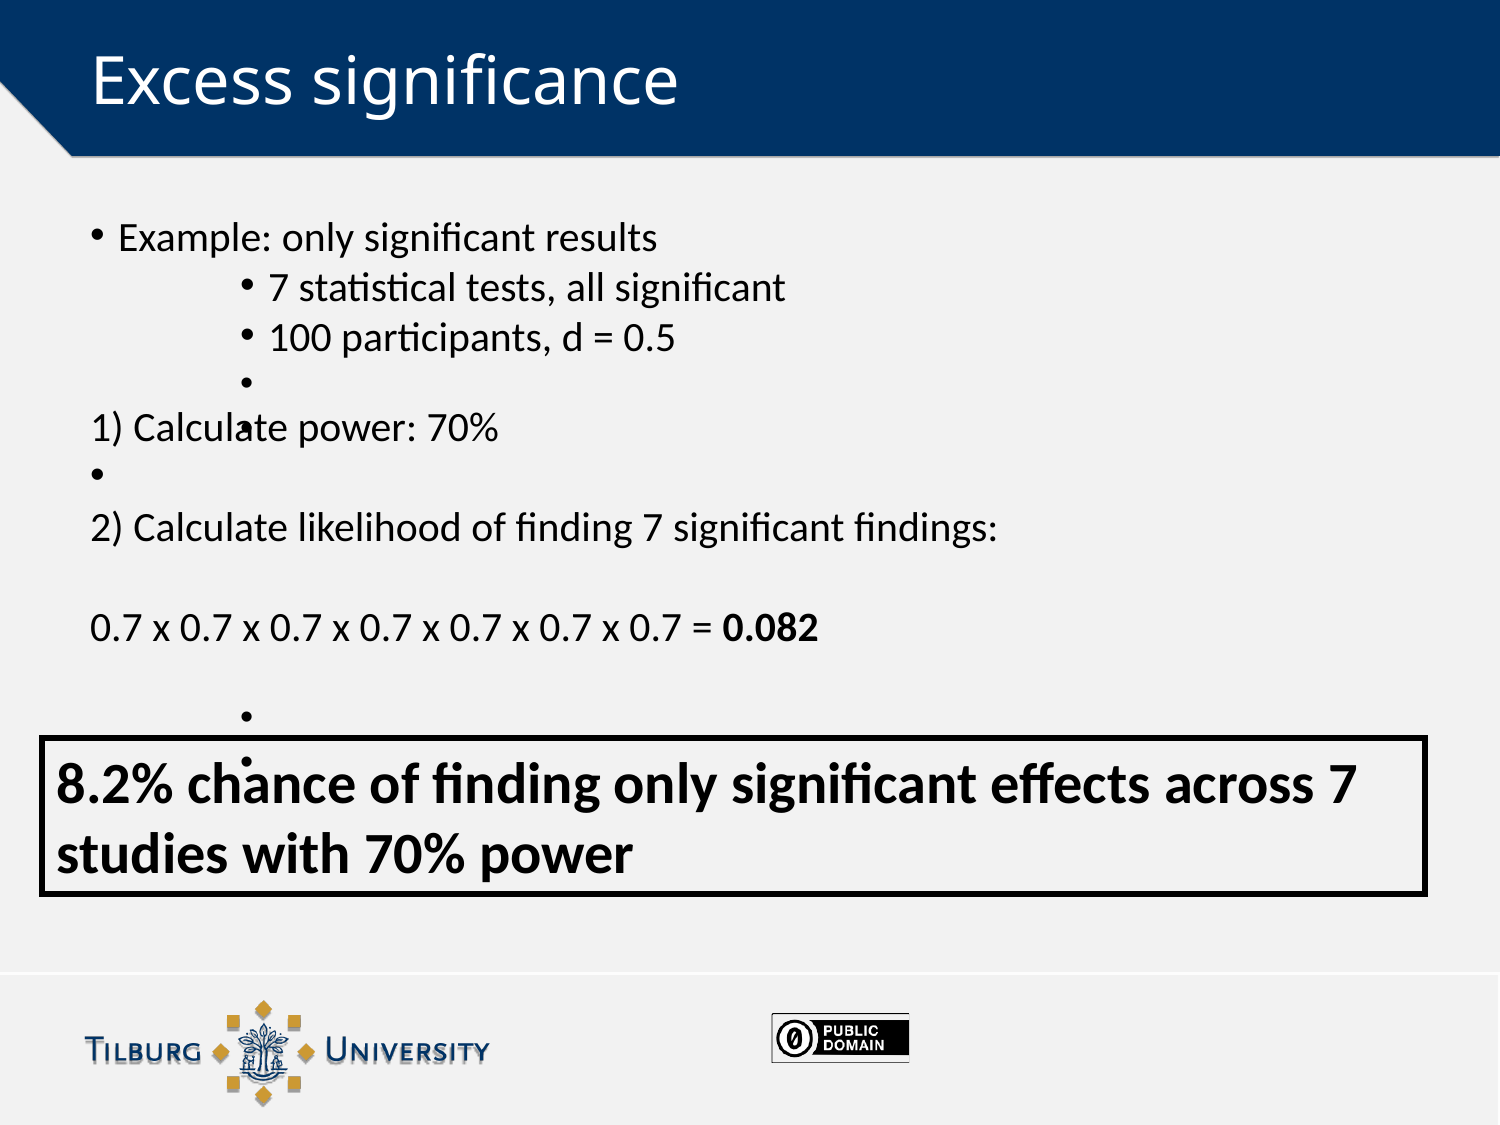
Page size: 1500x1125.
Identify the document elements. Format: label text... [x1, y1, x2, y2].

text_box 1) Calculate power: 70% 2) Calculate likelihood of finding 7 significant findings: 0.7 x 0.7 x 0.7 x 0.7 x 0.7 x 0.7 x 0.7 = 0.082 [75, 391, 1414, 735]
title Excess significance [75, 0, 1426, 156]
text_box 8.2% chance of finding only significant effects across 7 studies with 70% power [41, 737, 1426, 895]
text_box Example: only significant results 7 statistical tests, all significant 100 participants, d = 0.5 [75, 201, 1414, 391]
text_box [772, 1014, 909, 1062]
